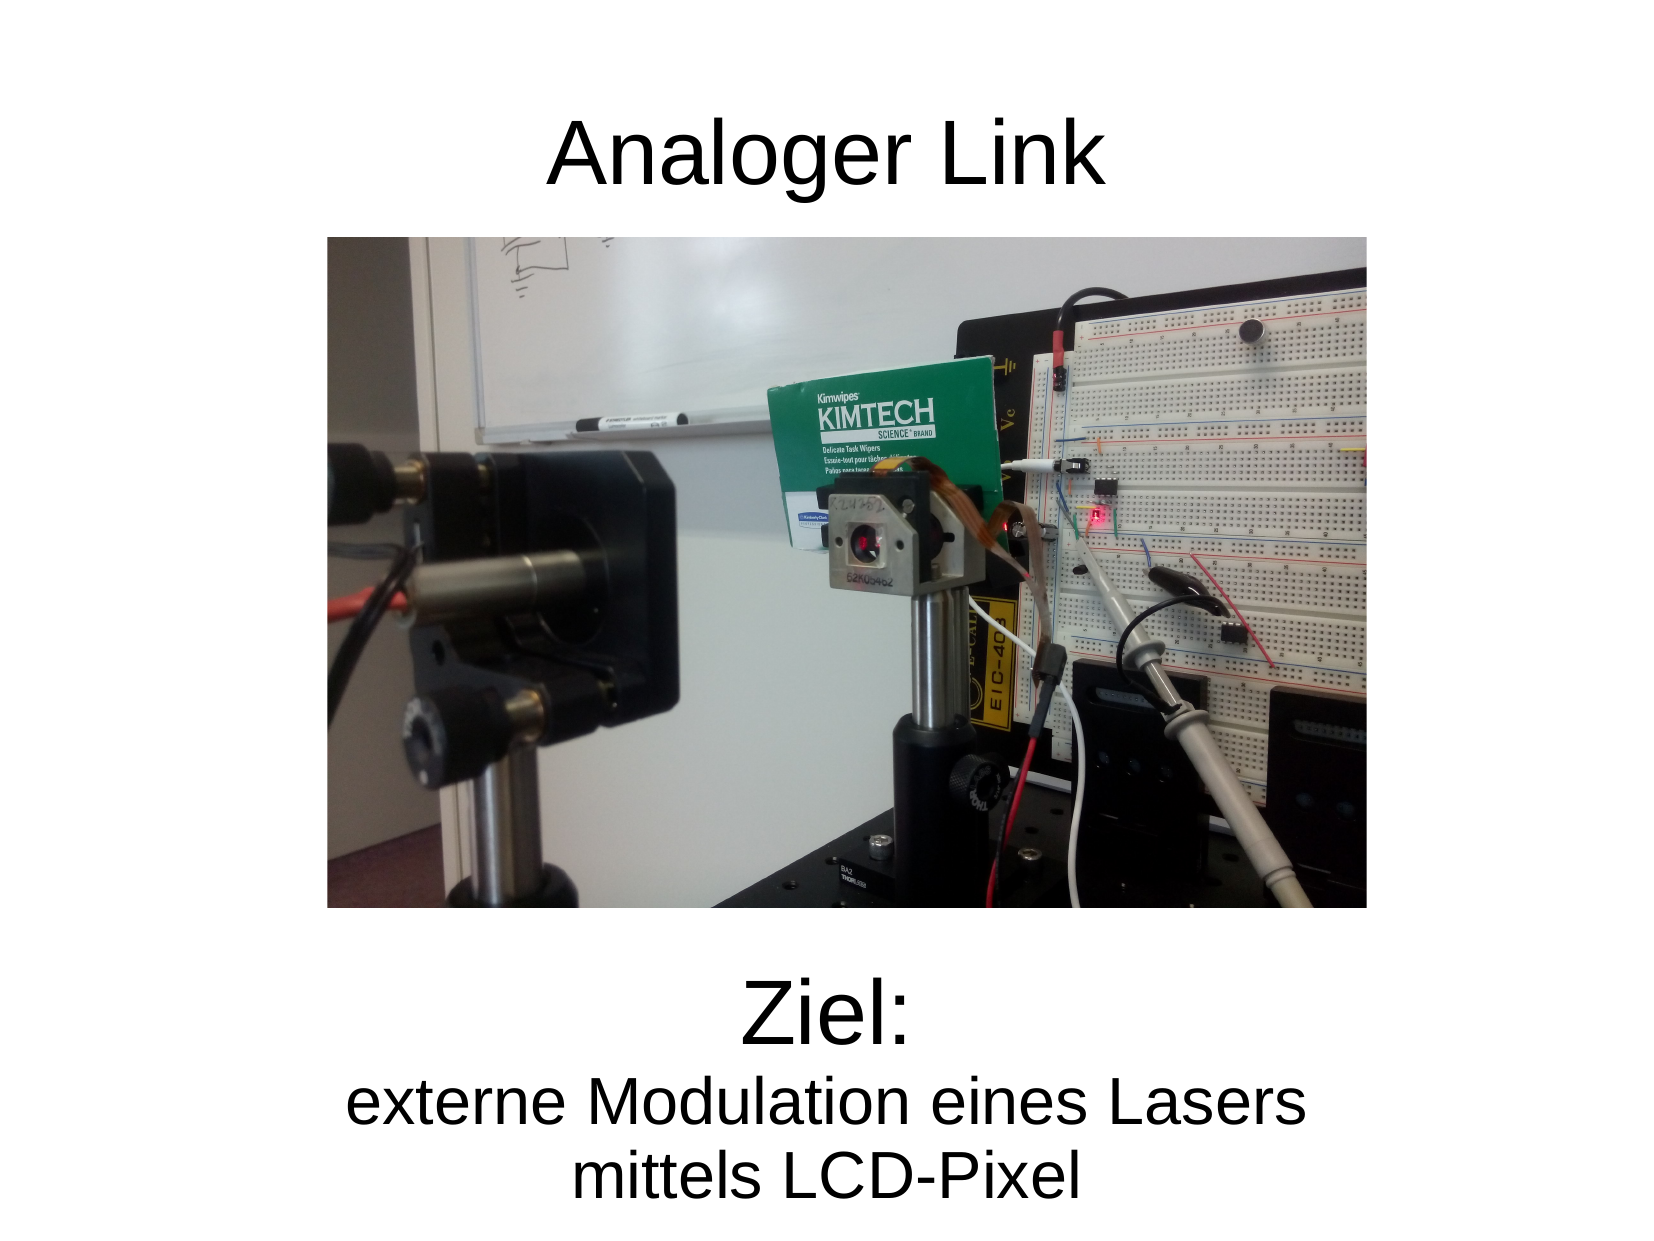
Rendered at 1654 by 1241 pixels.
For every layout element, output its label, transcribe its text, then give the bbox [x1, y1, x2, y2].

subtitle Ziel: externe Modulation eines Lasers mittels LCD-Pixel [82, 945, 1571, 1230]
picture [327, 237, 1367, 908]
title Analoger Link [82, 49, 1571, 257]
